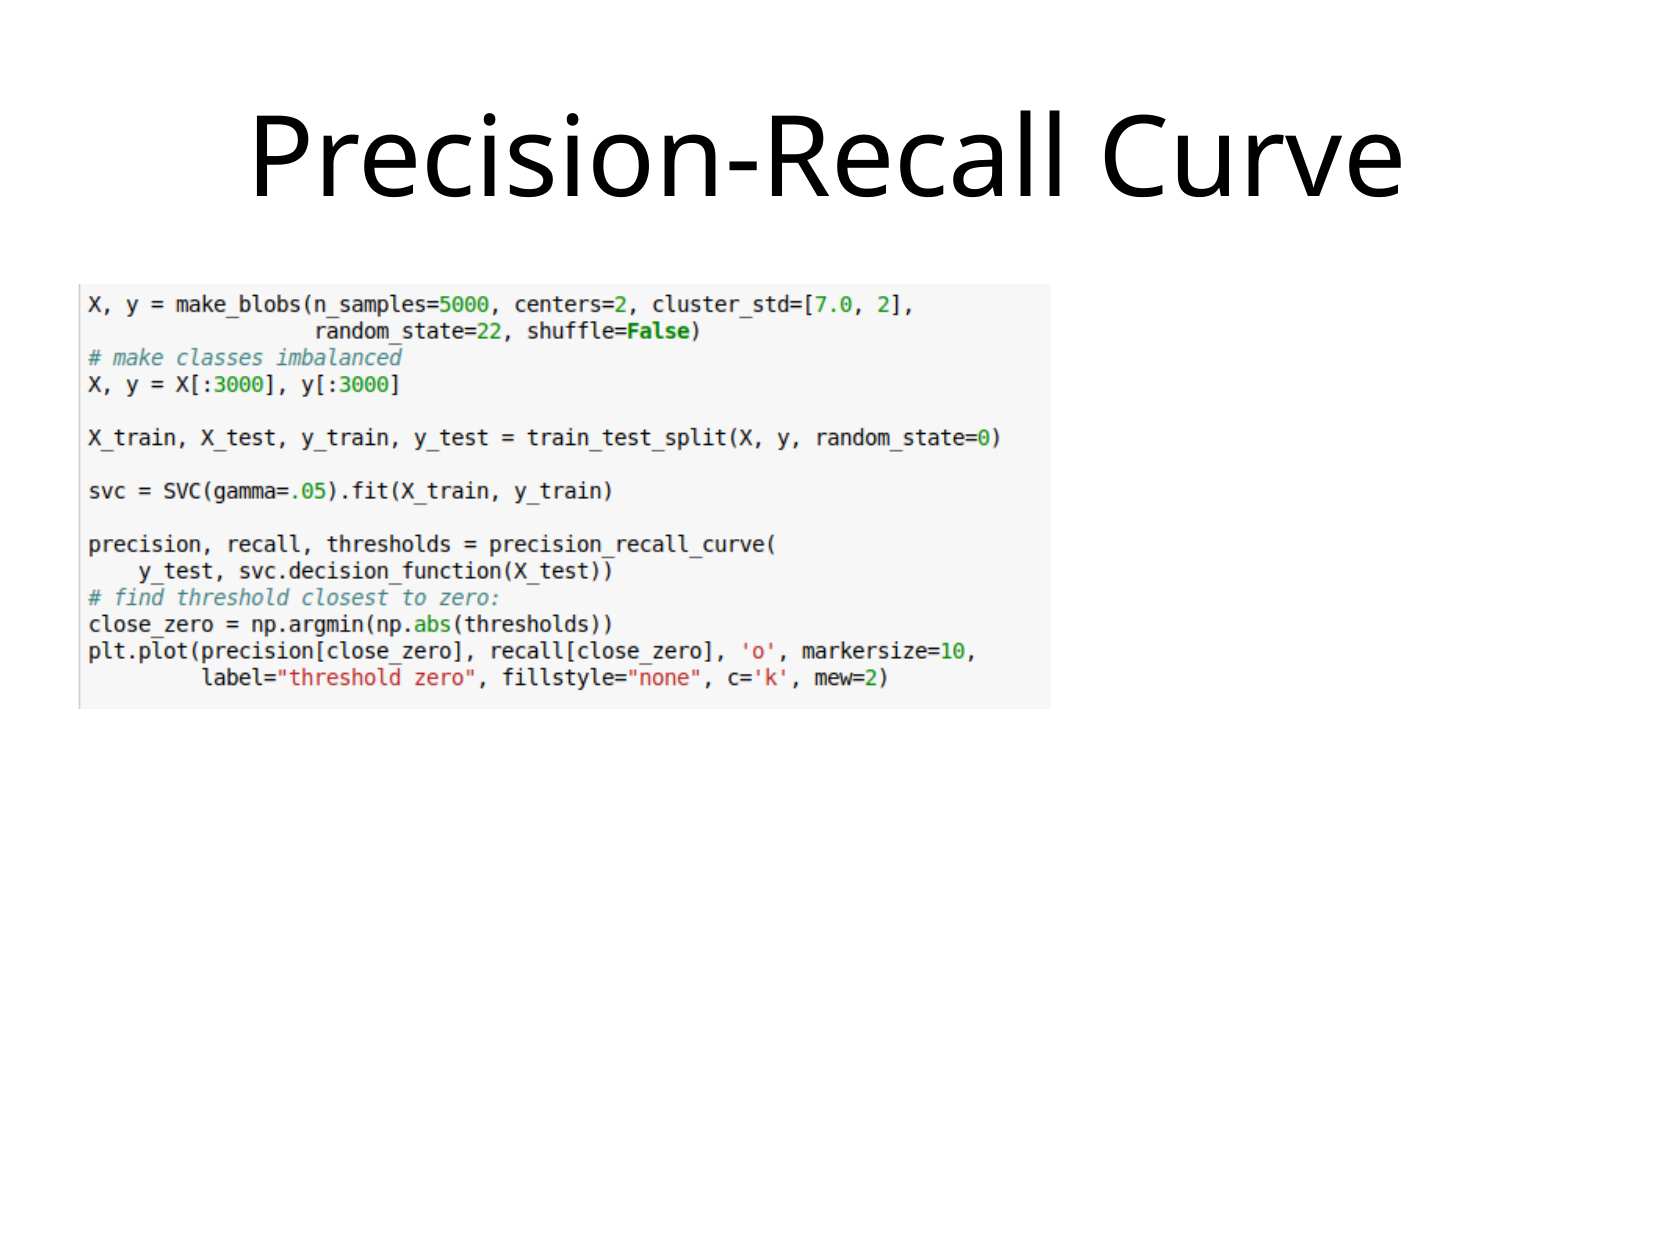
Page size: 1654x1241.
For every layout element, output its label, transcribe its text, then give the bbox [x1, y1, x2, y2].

picture [68, 284, 1051, 709]
title Precision-Recall Curve [82, 49, 1571, 257]
